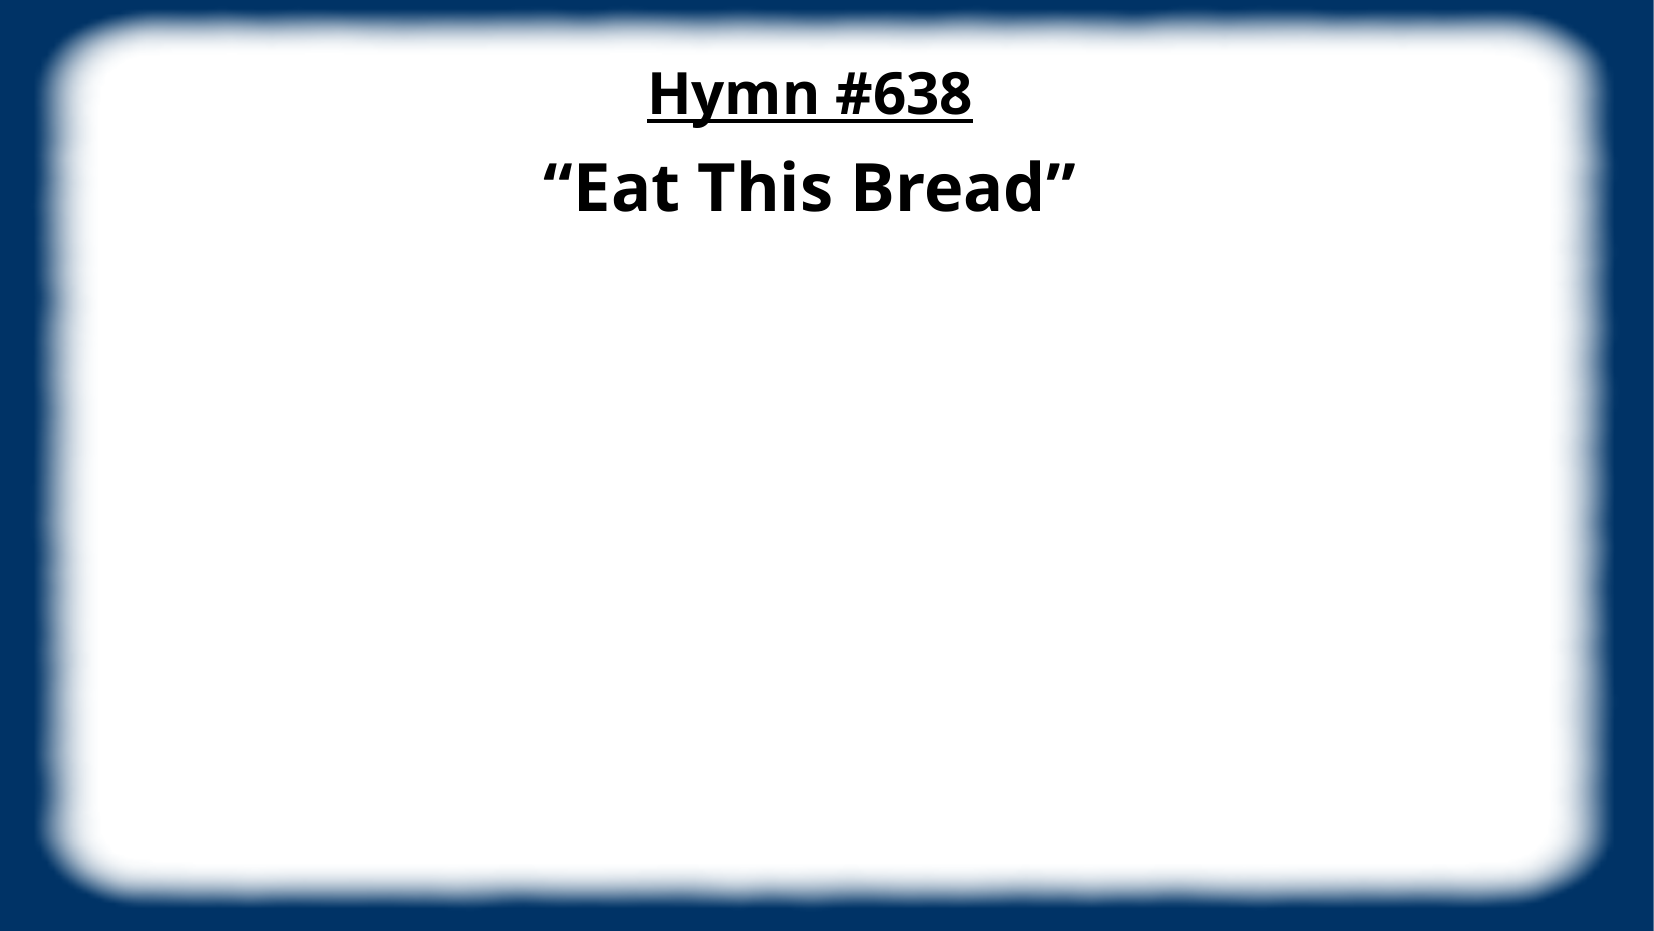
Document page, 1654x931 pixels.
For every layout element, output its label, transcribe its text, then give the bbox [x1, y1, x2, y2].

text_box Hymn #638 “Eat This Bread” [105, 45, 1516, 235]
picture [0, 0, 1654, 931]
